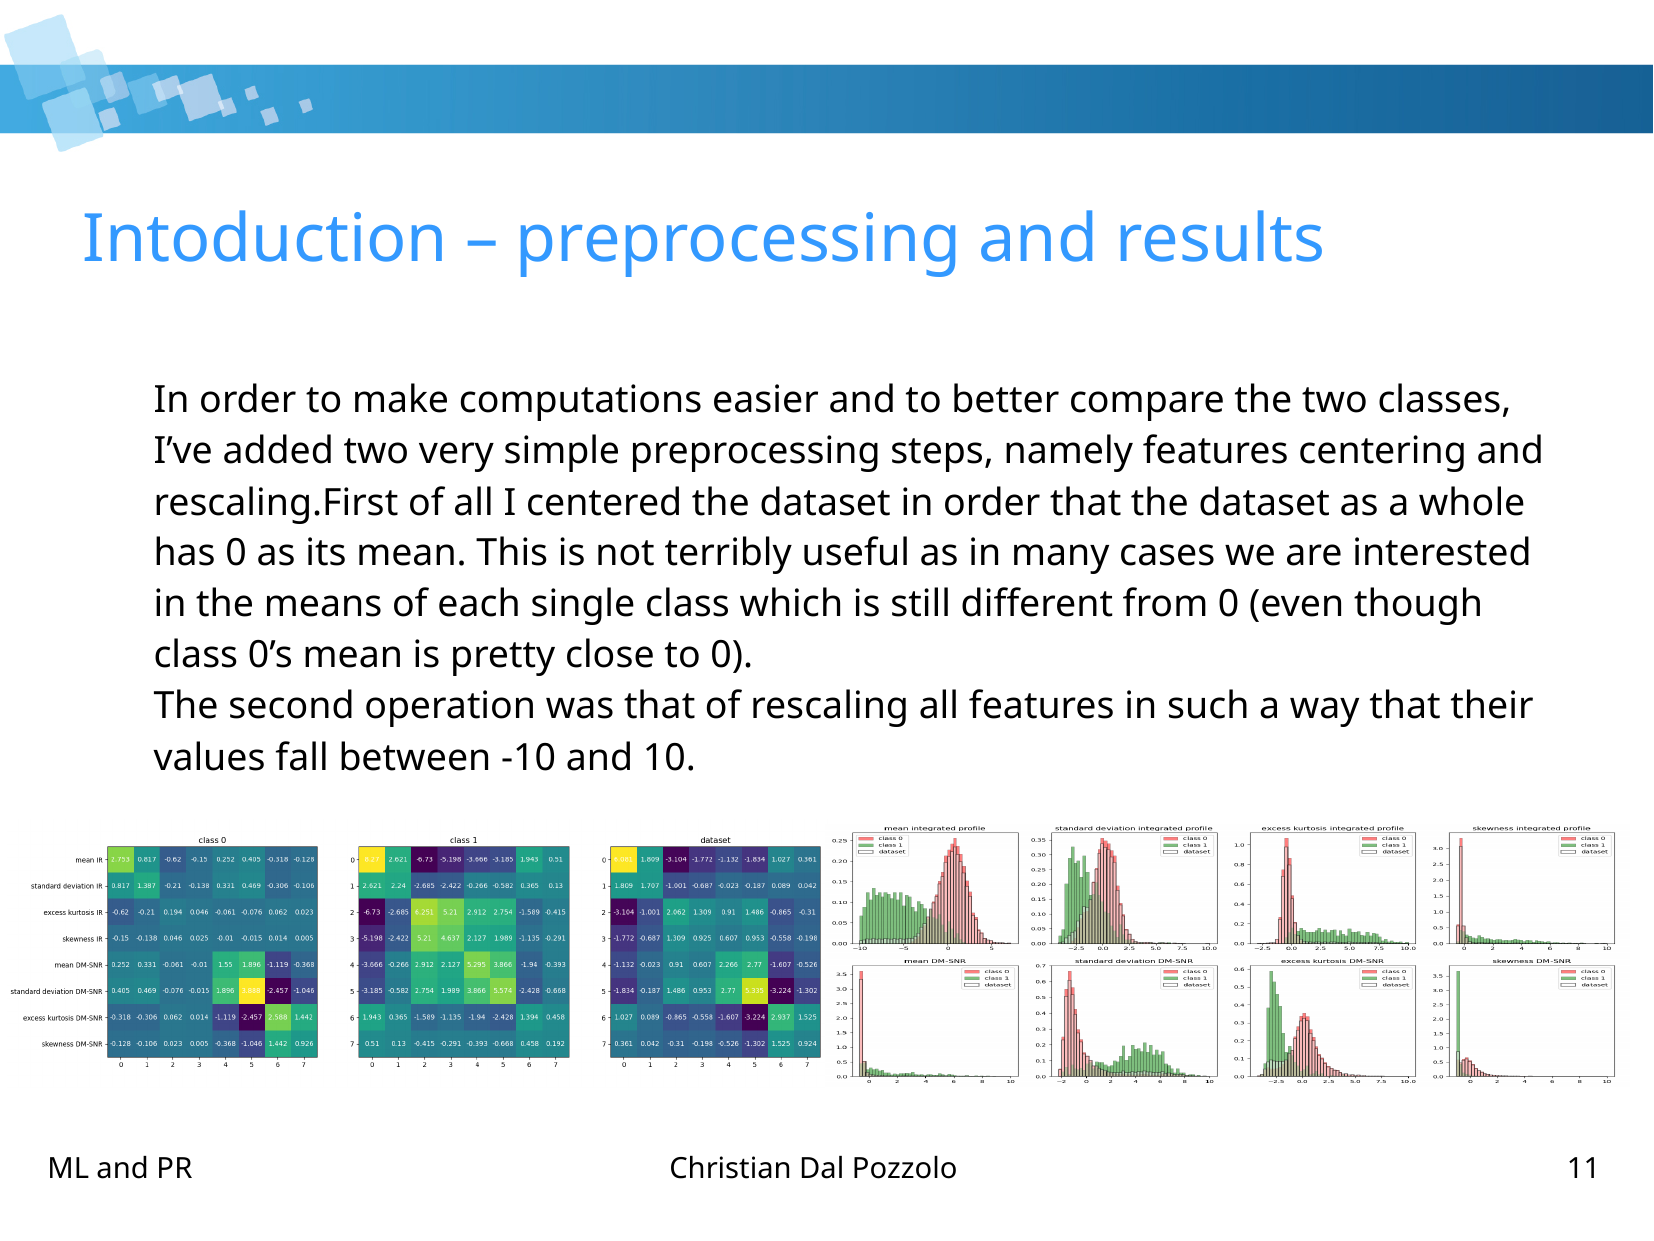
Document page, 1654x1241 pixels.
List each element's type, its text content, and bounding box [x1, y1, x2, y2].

list In order to make computations easier and to better compare the two classes, I’ve added two very simple preprocessing steps, namely features centering and rescaling.First of all I centered the dataset in order that the dataset as a whole has 0 as its mean. This is not terribly useful as in many cases we are interested in the means of each single class which is still different from 0 (even though class 0’s mean is pretty close to 0). The second operation was that of rescaling all features in such a way that their values fall between -10 and 10. [82, 372, 1571, 722]
title Intoduction – preprocessing and results [82, 132, 1571, 340]
picture [0, 0, 1653, 1238]
